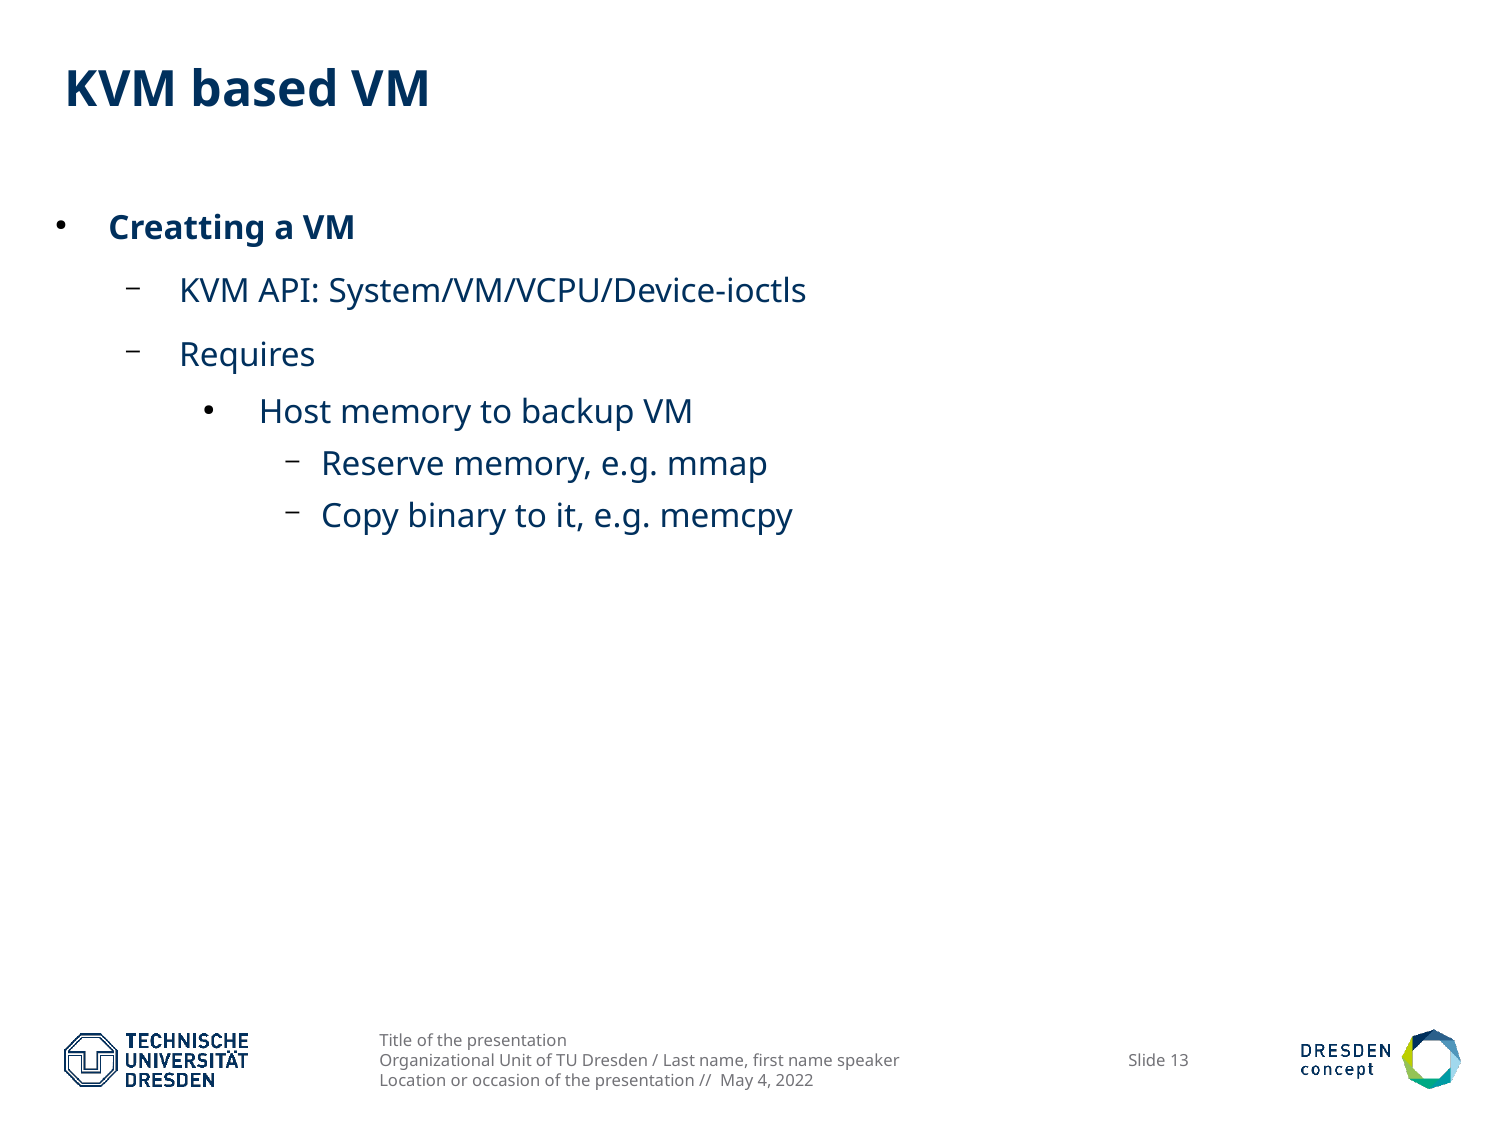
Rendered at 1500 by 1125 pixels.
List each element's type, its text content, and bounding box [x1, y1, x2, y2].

list Creatting a VM KVM API: System/VM/VCPU/Device-ioctls Requires Host memory to backup VM Reserve memory, e.g. mmap Copy binary to it, e.g. memcpy [37, 205, 901, 826]
picture [64, 1033, 248, 1087]
picture [1301, 1029, 1461, 1089]
title KVM based VM [64, 56, 1437, 190]
